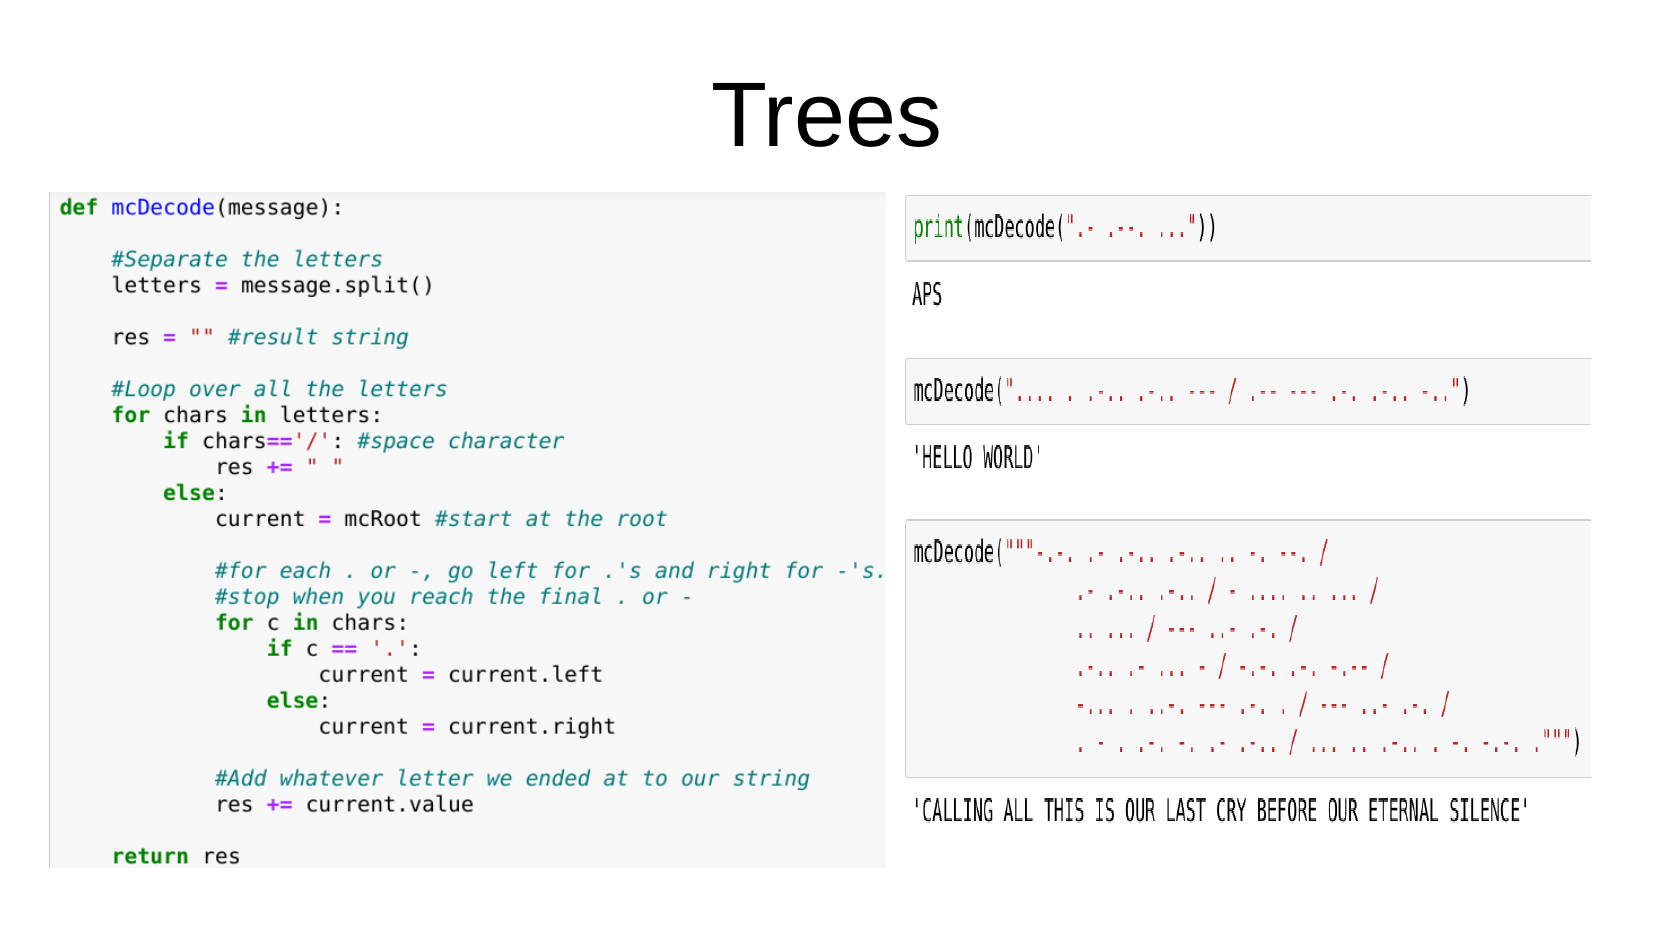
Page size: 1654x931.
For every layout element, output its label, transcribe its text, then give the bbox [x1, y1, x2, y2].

picture [49, 192, 886, 868]
picture [900, 195, 1591, 841]
title Trees [82, 37, 1571, 193]
